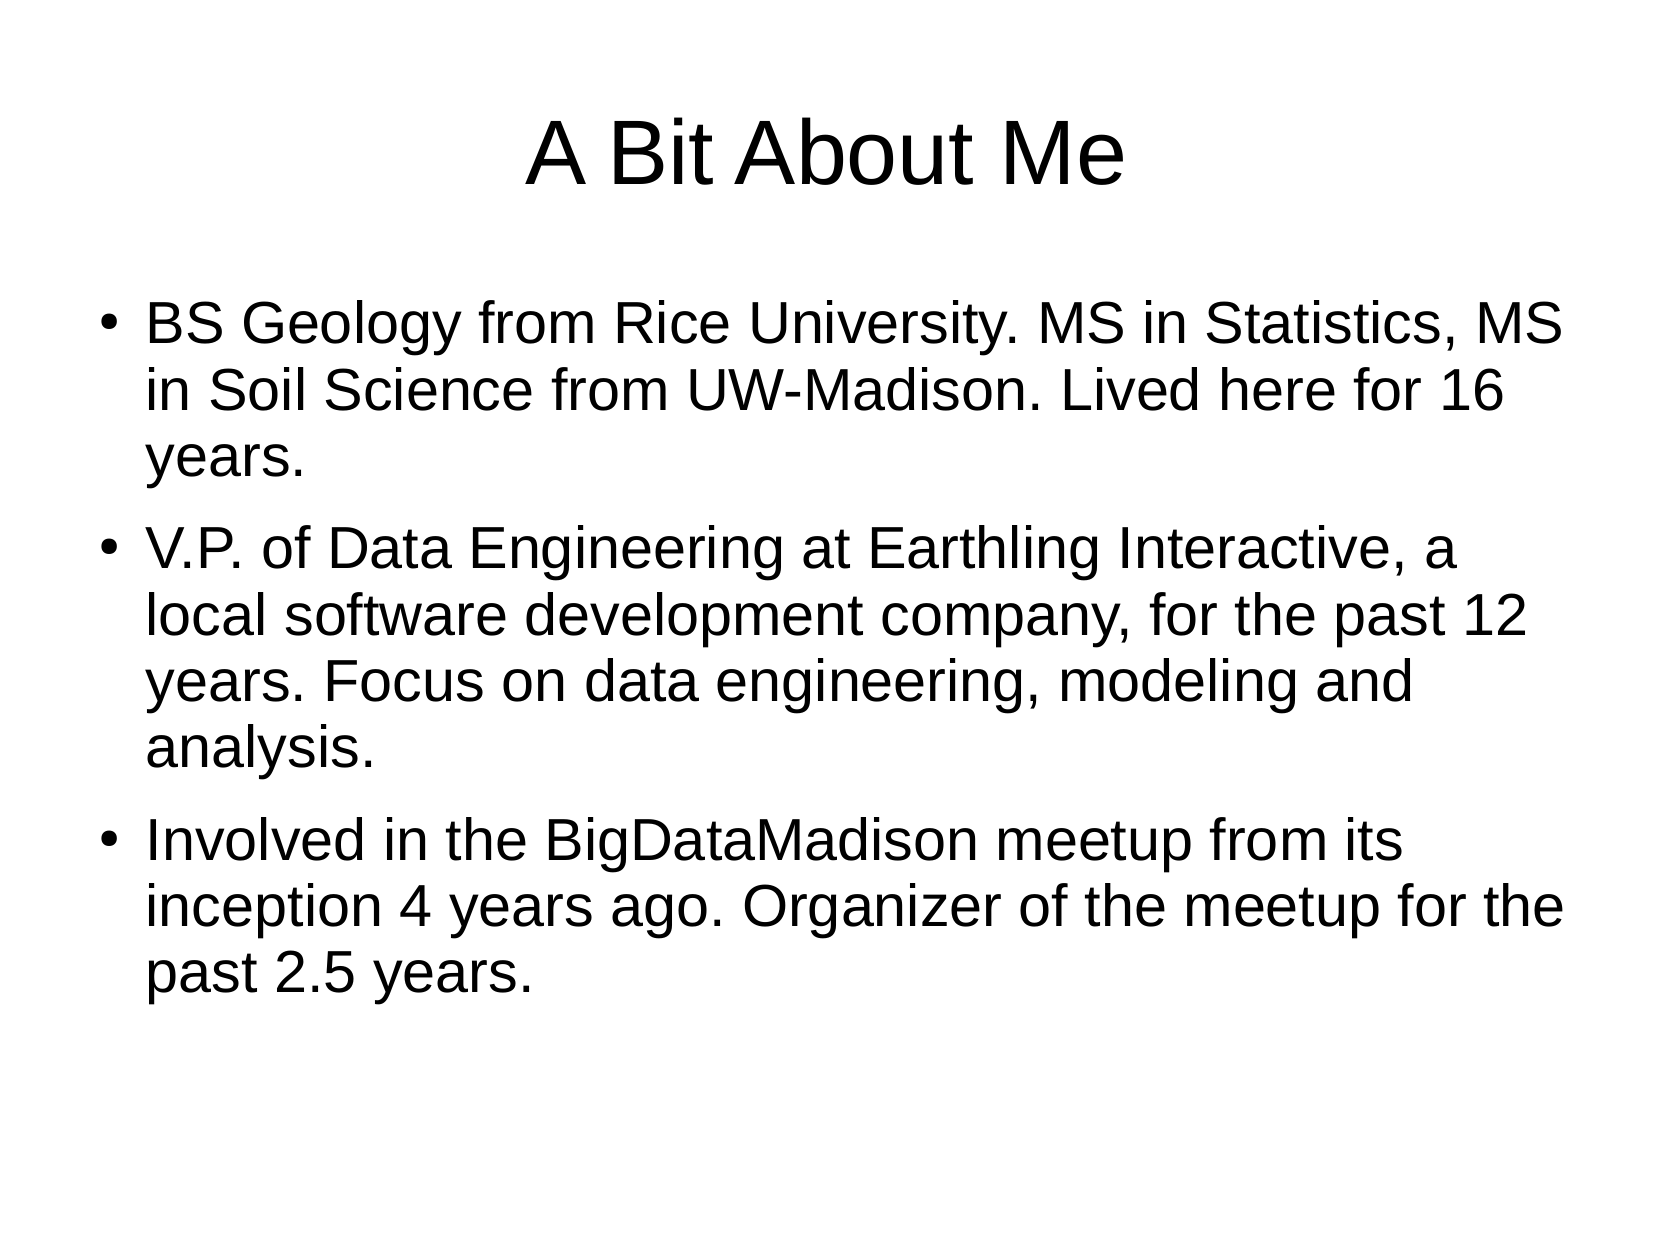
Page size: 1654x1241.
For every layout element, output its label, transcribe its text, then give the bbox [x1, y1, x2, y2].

title A Bit About Me [82, 49, 1571, 257]
list BS Geology from Rice University. MS in Statistics, MS in Soil Science from UW-Madison. Lived here for 16 years. V.P. of Data Engineering at Earthling Interactive, a local software development company, for the past 12 years. Focus on data engineering, modeling and analysis. Involved in the BigDataMadison meetup from its inception 4 years ago. Organizer of the meetup for the past 2.5 years. [82, 290, 1571, 1010]
